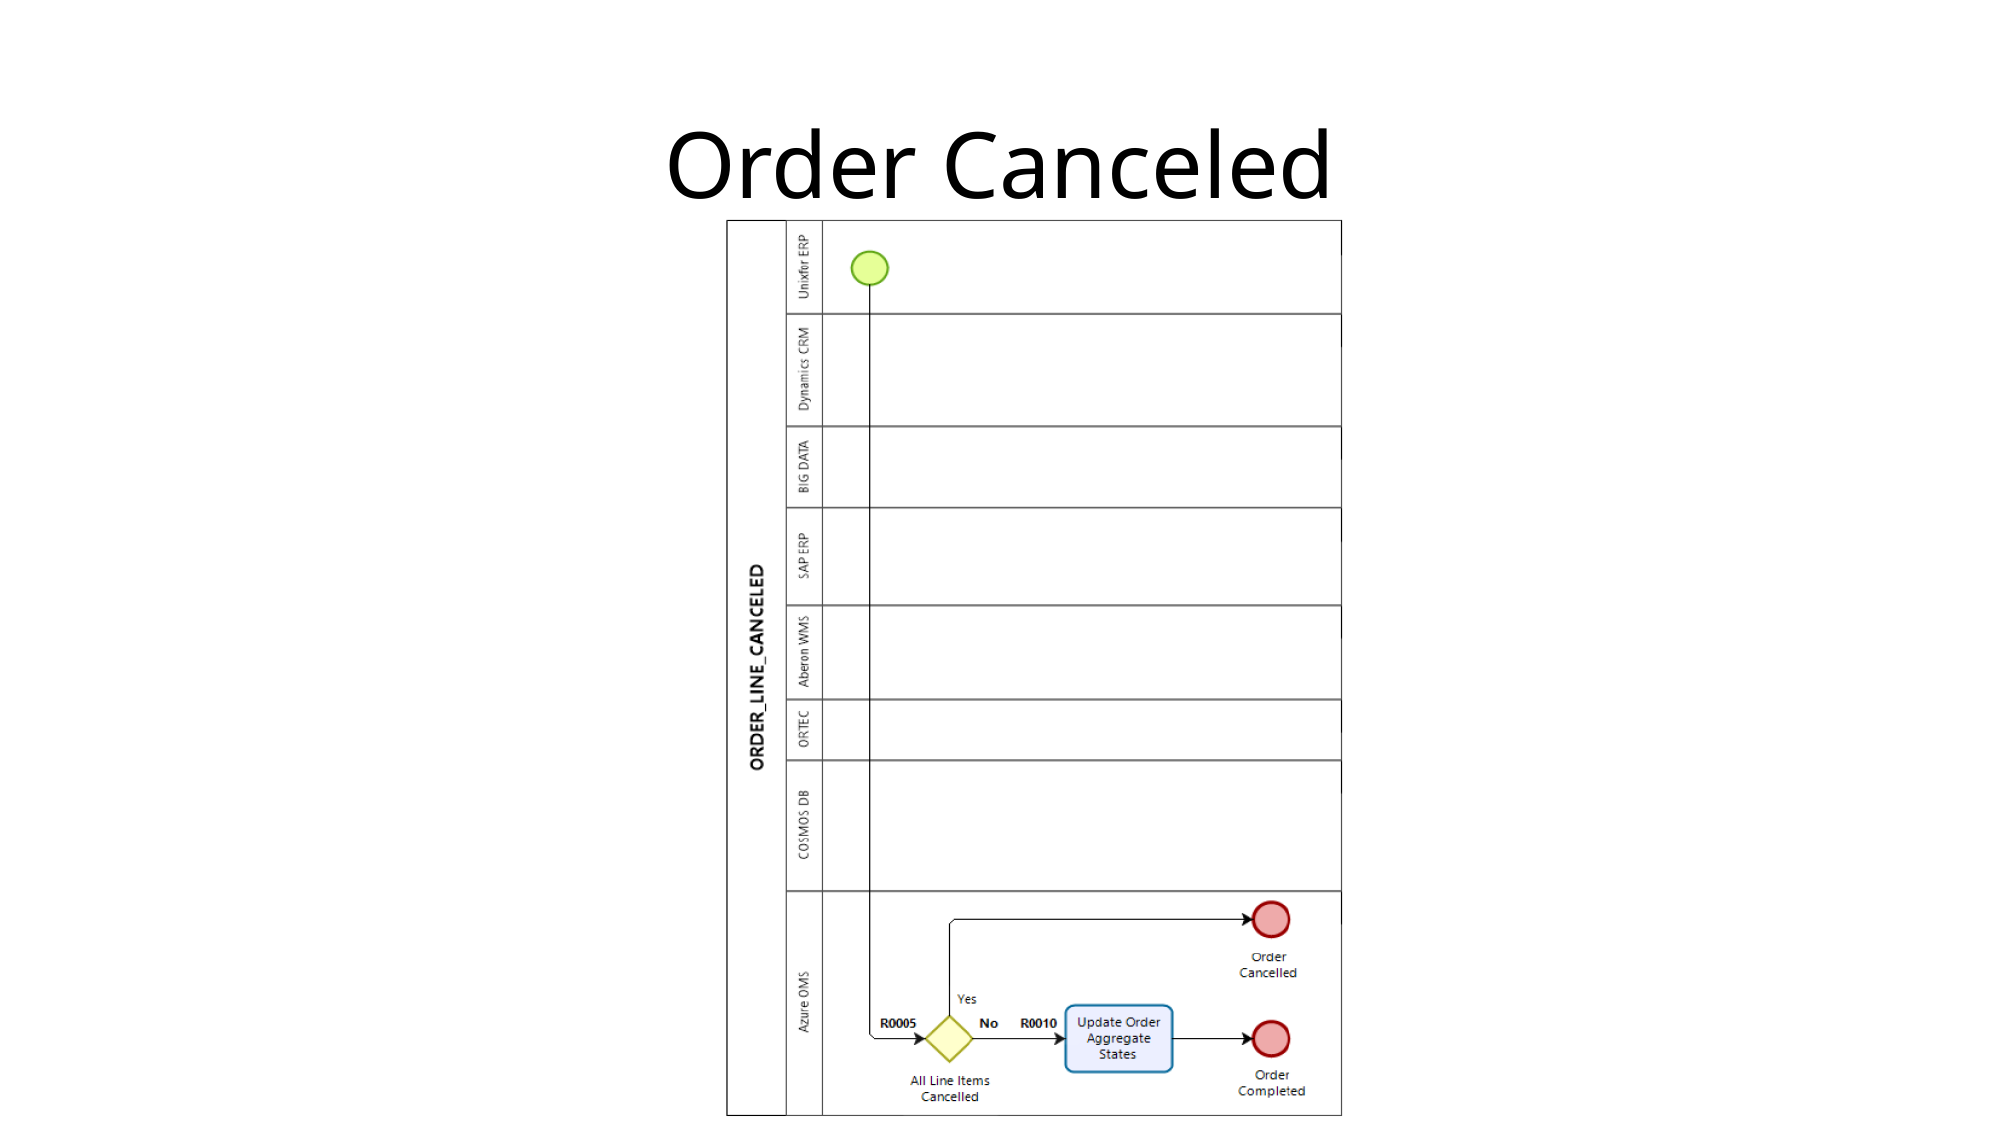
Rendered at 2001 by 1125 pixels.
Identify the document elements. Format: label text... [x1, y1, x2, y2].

picture [714, 209, 1352, 1125]
title Order Canceled [137, 59, 1863, 278]
